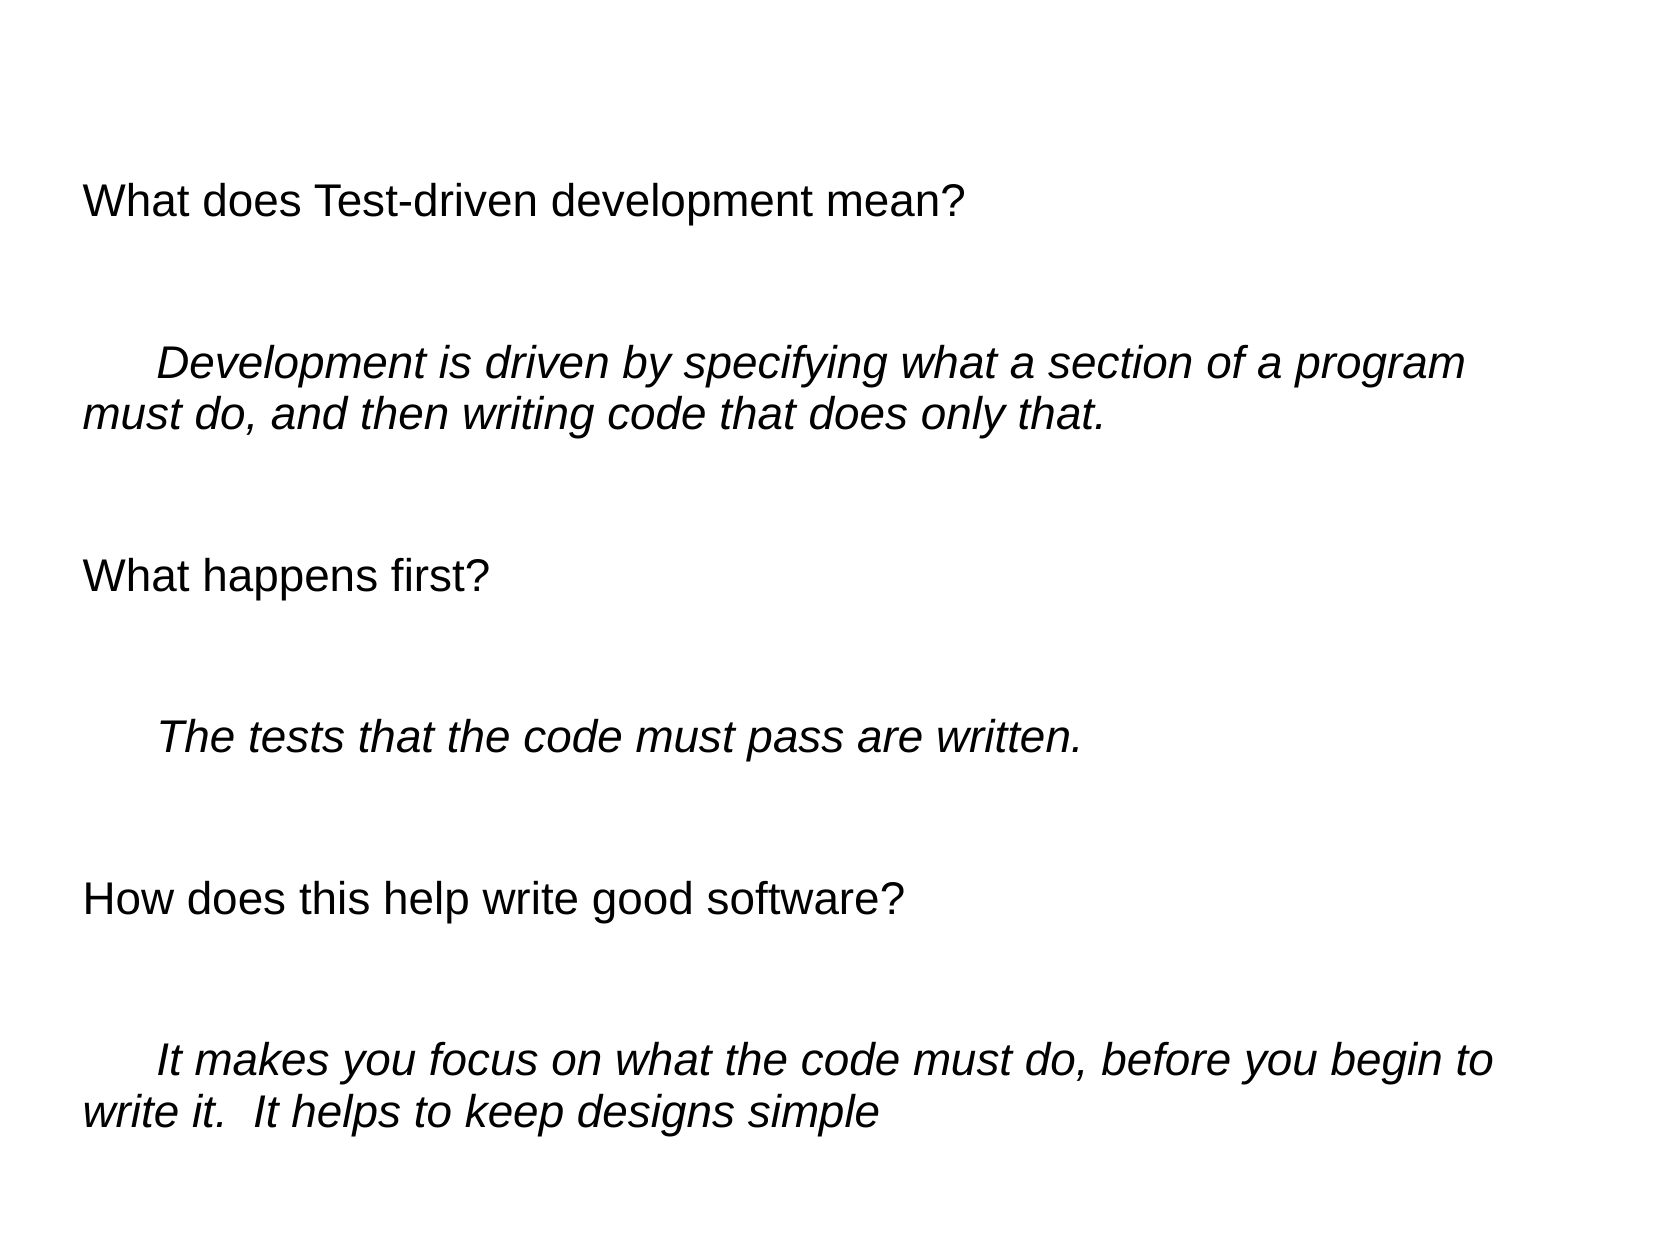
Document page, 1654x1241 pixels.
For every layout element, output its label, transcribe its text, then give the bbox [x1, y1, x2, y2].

list What does Test-driven development mean? Development is driven by specifying what a section of a program must do, and then writing code that does only that. What happens first? The tests that the code must pass are written. How does this help write good software? It makes you focus on what the code must do, before you begin to write it. It helps to keep designs simple [82, 94, 1571, 1170]
